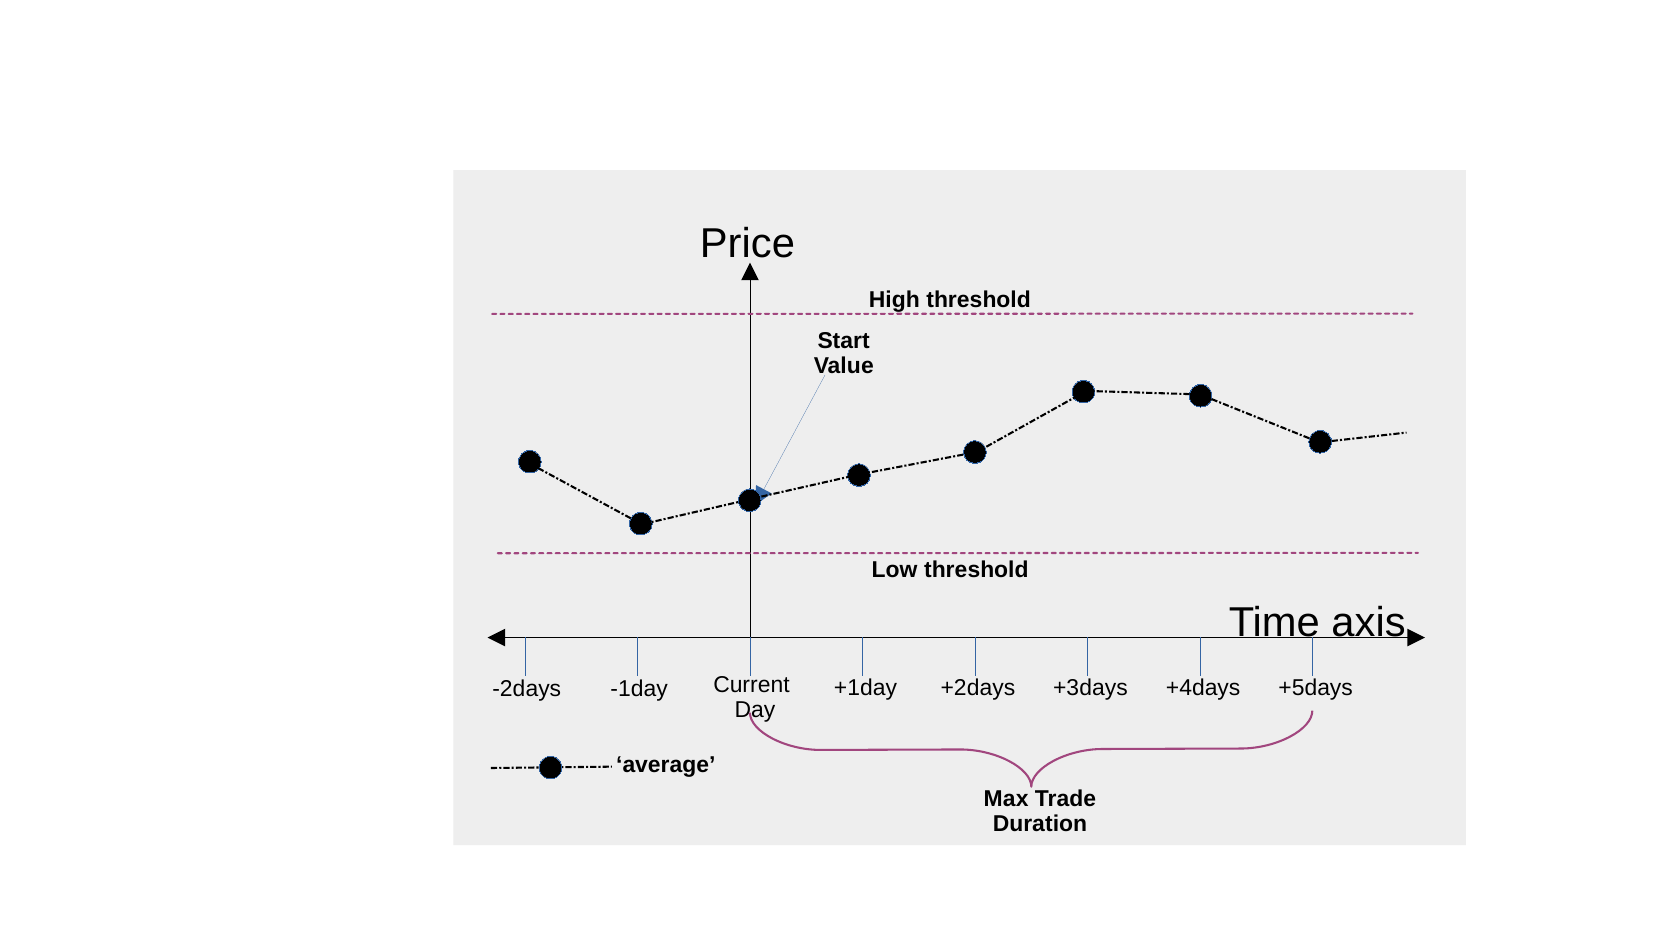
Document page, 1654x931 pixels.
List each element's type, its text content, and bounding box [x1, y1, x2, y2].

text_box [863, 638, 975, 650]
text_box [1088, 638, 1200, 649]
text_box [1201, 638, 1227, 649]
text_box [771, 725, 1303, 773]
text_box Low threshold [856, 531, 1045, 607]
text_box [751, 638, 862, 659]
text_box Start Value [787, 315, 901, 391]
text_box -1day [583, 651, 696, 727]
text_box [976, 638, 1087, 650]
text_box [638, 638, 750, 727]
text_box +4days [1146, 649, 1259, 725]
text_box +3days [1034, 649, 1146, 725]
text_box [526, 638, 637, 651]
text_box -2days [470, 651, 583, 727]
text_box [453, 170, 1466, 846]
subtitle Price [657, 201, 838, 284]
text_box ‘average’ [609, 727, 723, 803]
text_box Time axis [1227, 580, 1408, 663]
text_box Max Trade Duration [946, 773, 1134, 849]
text_box +2days [921, 650, 1035, 726]
text_box High threshold [833, 262, 1067, 338]
text_box Current Day [698, 659, 812, 735]
text_box +5days [1259, 649, 1372, 725]
text_box +1day [809, 650, 921, 726]
